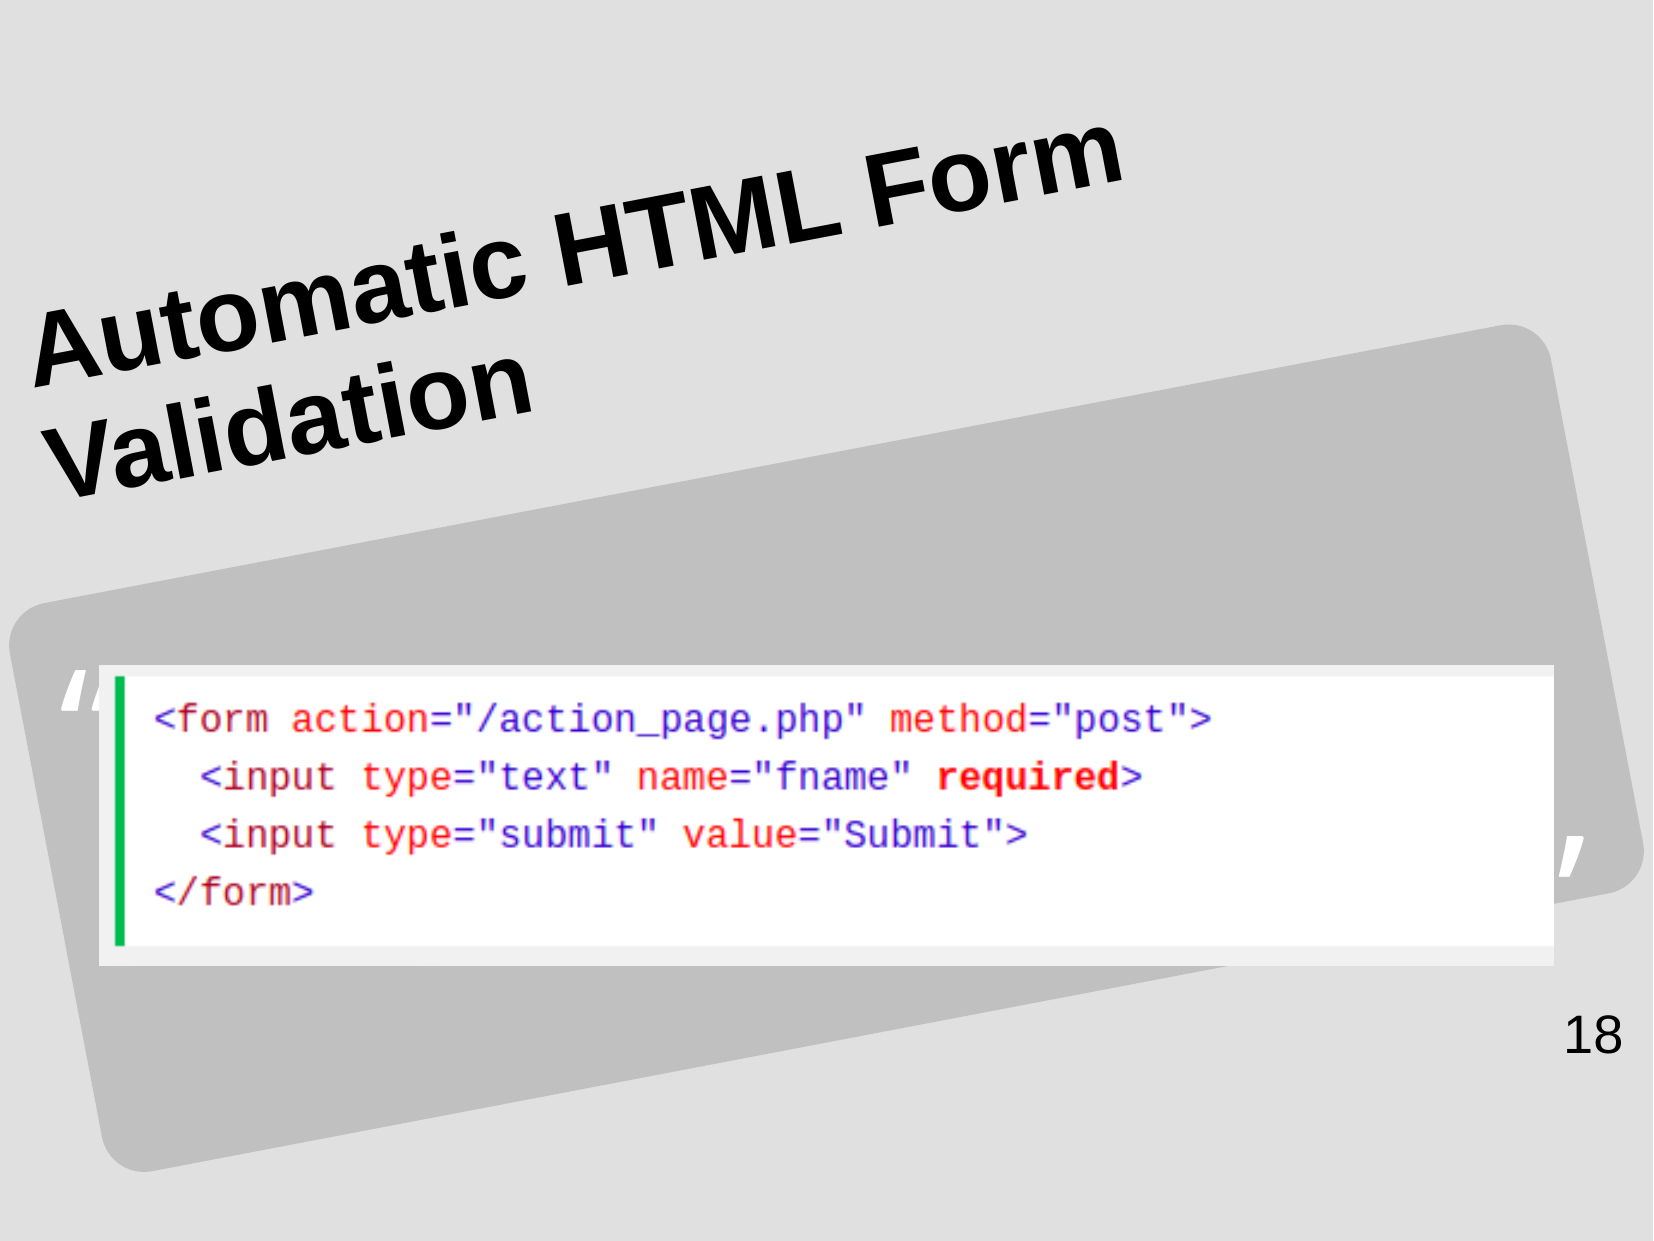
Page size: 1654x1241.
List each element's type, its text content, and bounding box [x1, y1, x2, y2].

title Automatic HTML Form Validation [16, 29, 1518, 512]
picture [99, 665, 1554, 966]
